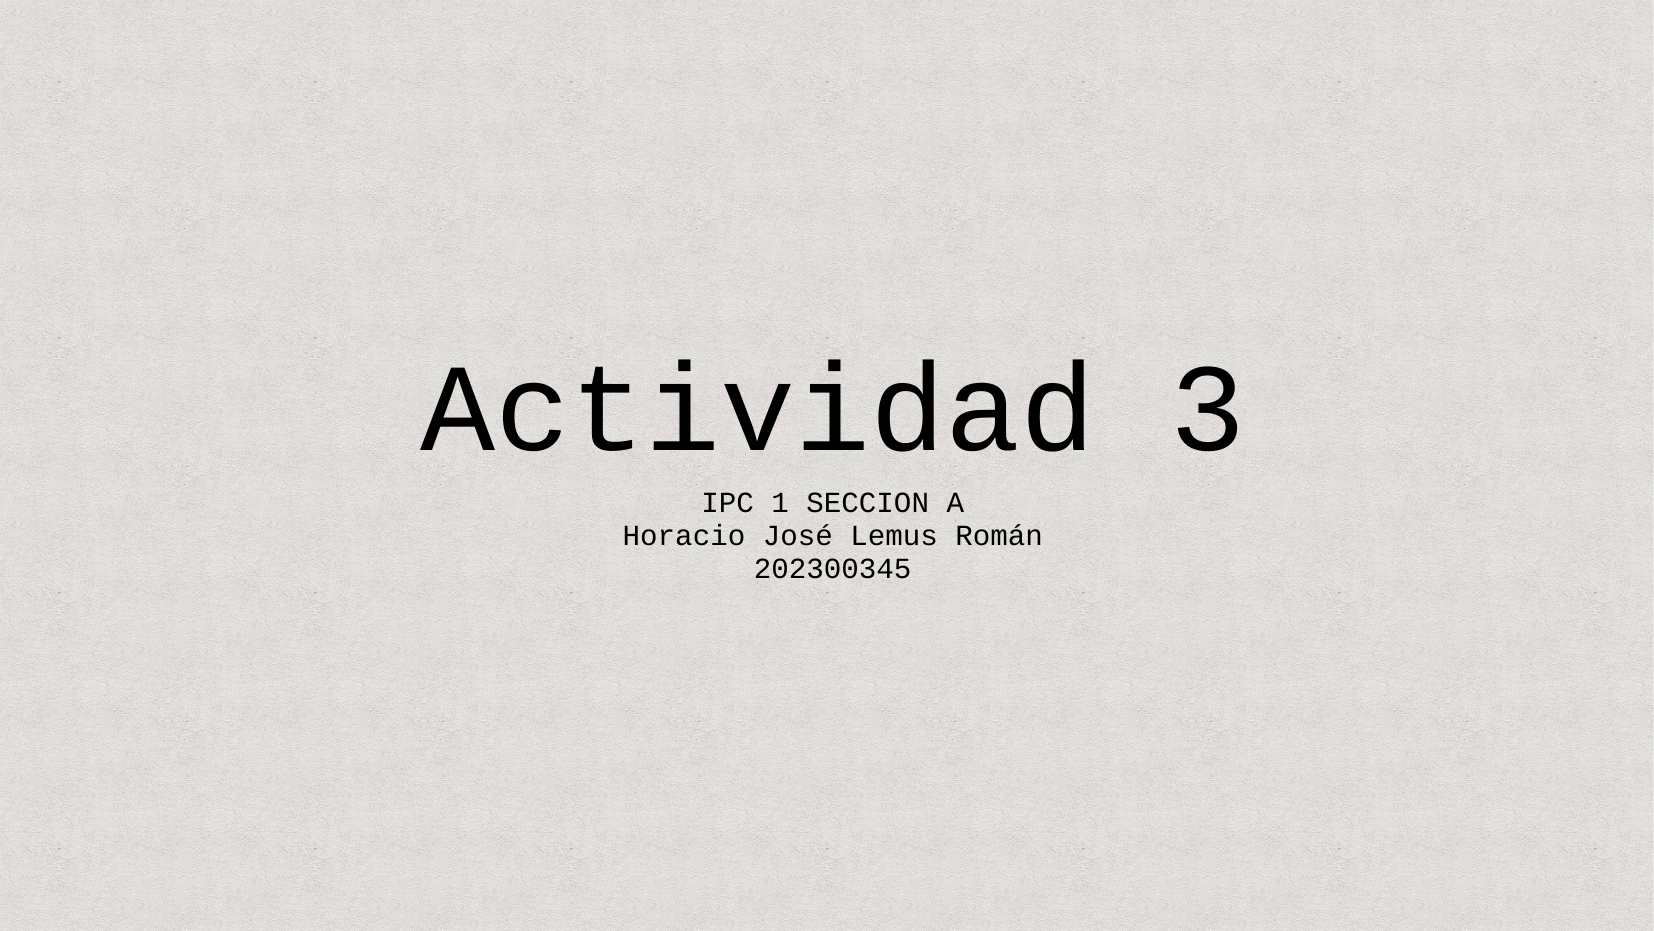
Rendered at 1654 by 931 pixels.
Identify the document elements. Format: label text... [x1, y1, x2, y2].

subtitle Actividad 3 IPC 1 SECCION A Horacio José Lemus Román 202300345 [88, 106, 1577, 827]
picture [0, 0, 1654, 931]
